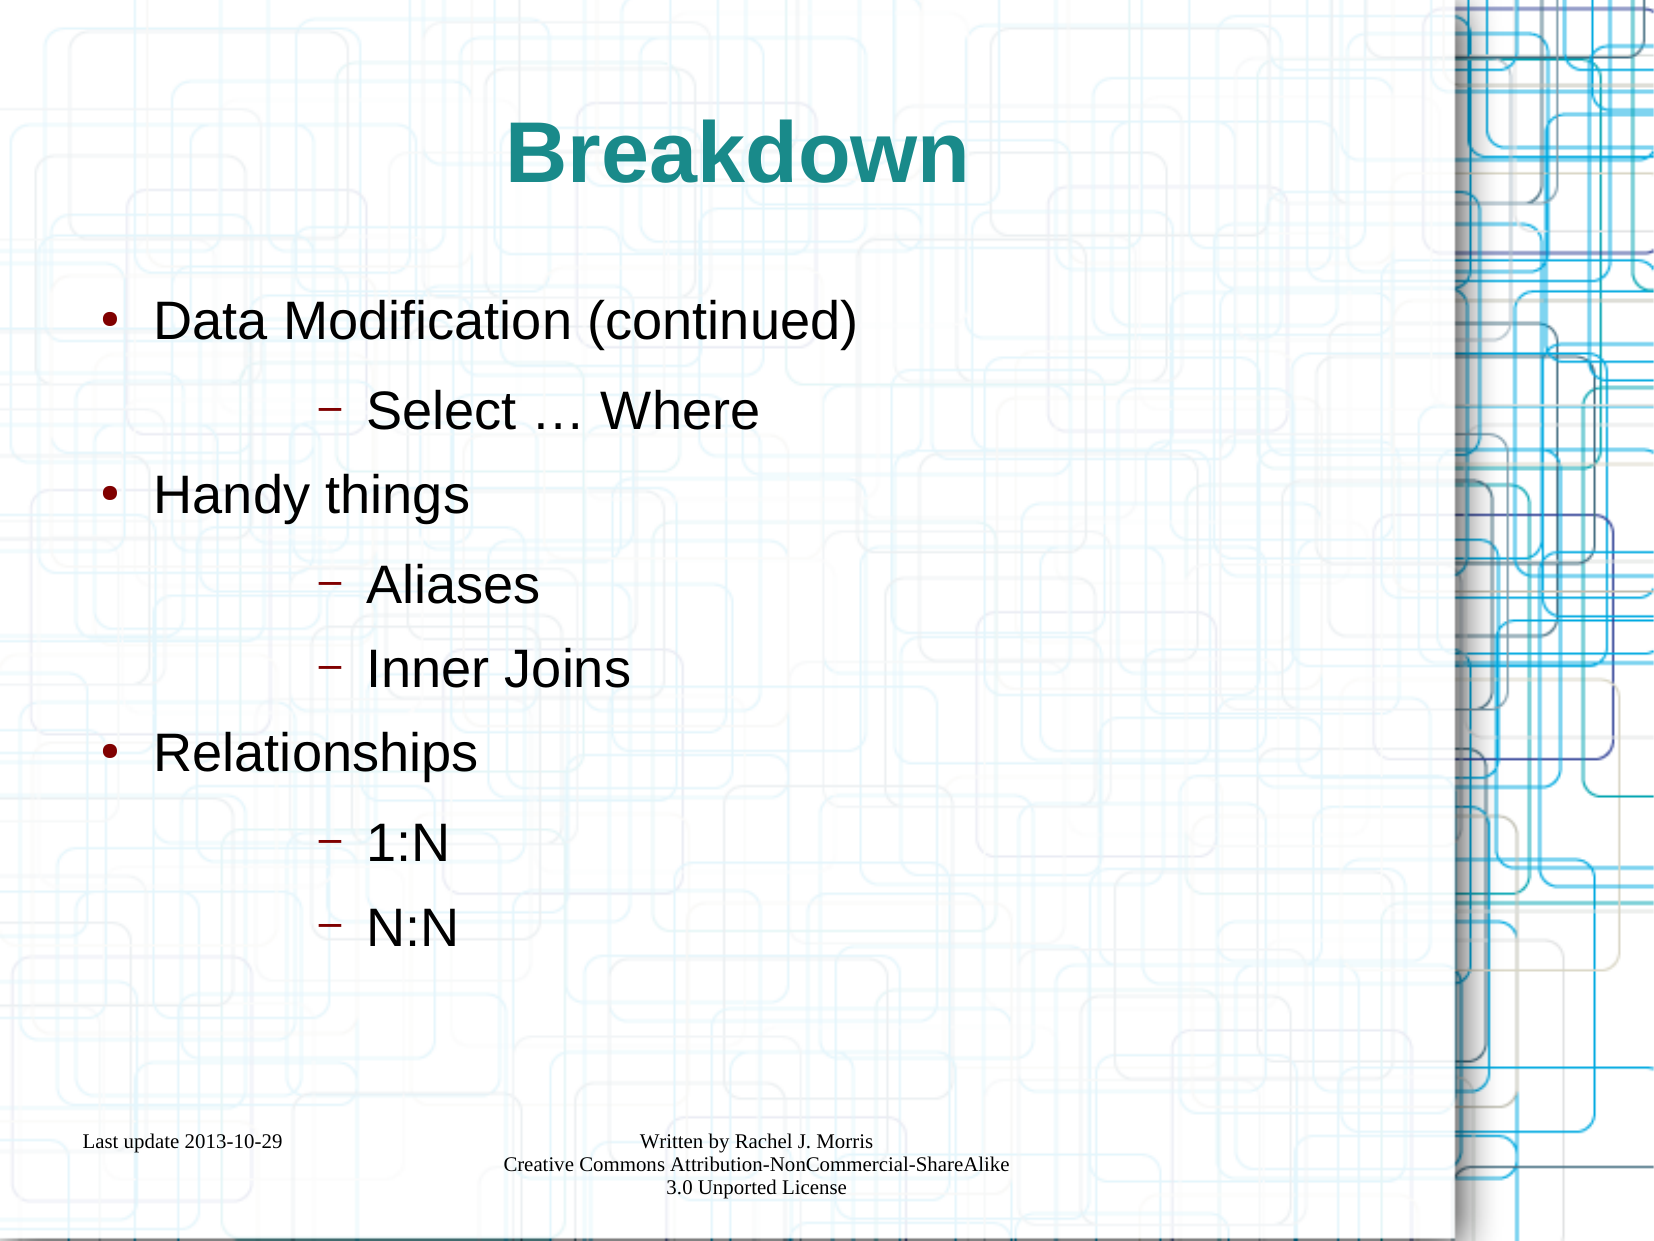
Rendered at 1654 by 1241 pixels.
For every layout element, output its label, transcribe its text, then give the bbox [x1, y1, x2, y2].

list Data Modification (continued) Select … Where Handy things Aliases Inner Joins Relationships 1:N N:N [82, 290, 1418, 1010]
title Breakdown [59, 49, 1418, 257]
picture [0, 0, 1654, 1241]
